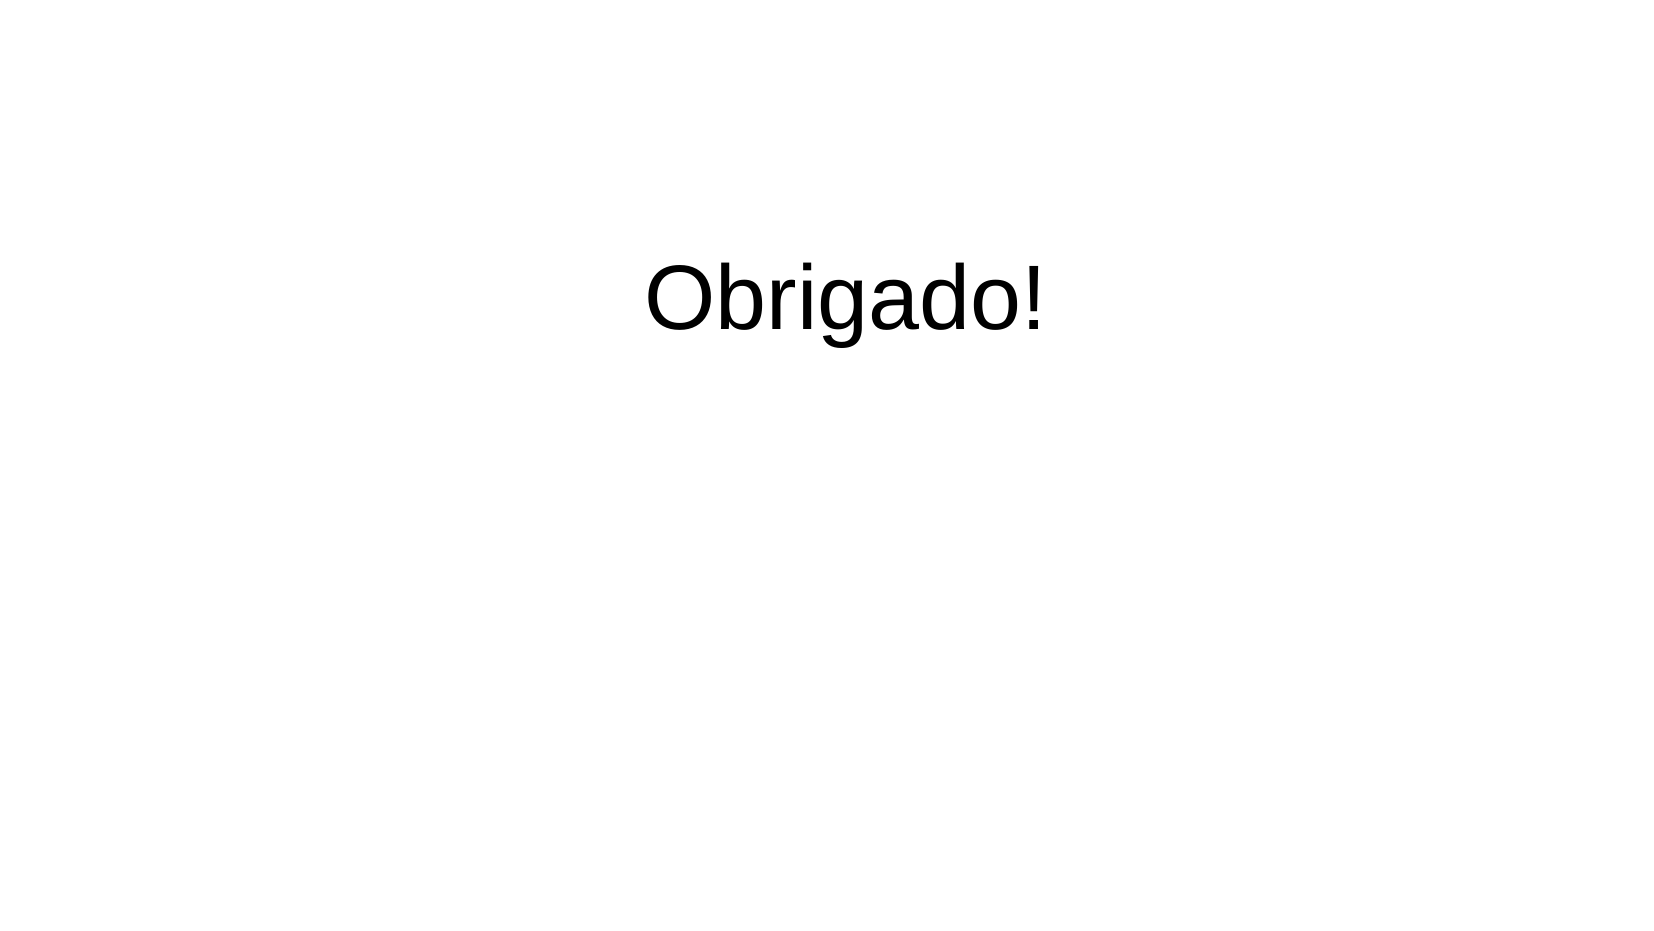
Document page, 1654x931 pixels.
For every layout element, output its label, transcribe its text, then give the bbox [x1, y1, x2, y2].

title Obrigado! [101, 219, 1591, 376]
